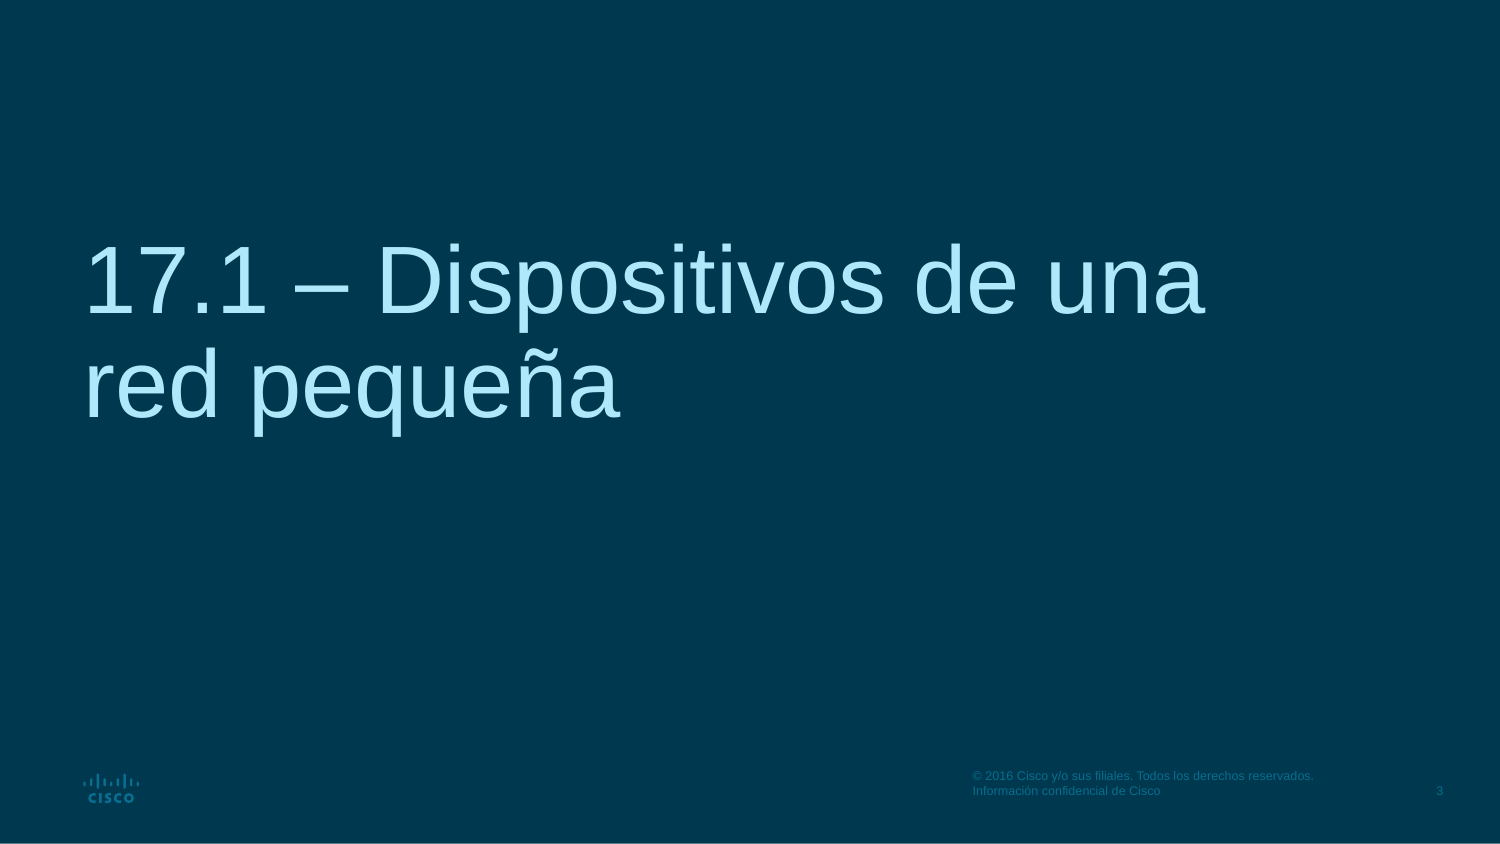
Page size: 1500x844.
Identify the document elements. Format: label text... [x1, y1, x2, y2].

title 17.1 – Dispositivos de una red pequeña [68, 293, 1315, 446]
